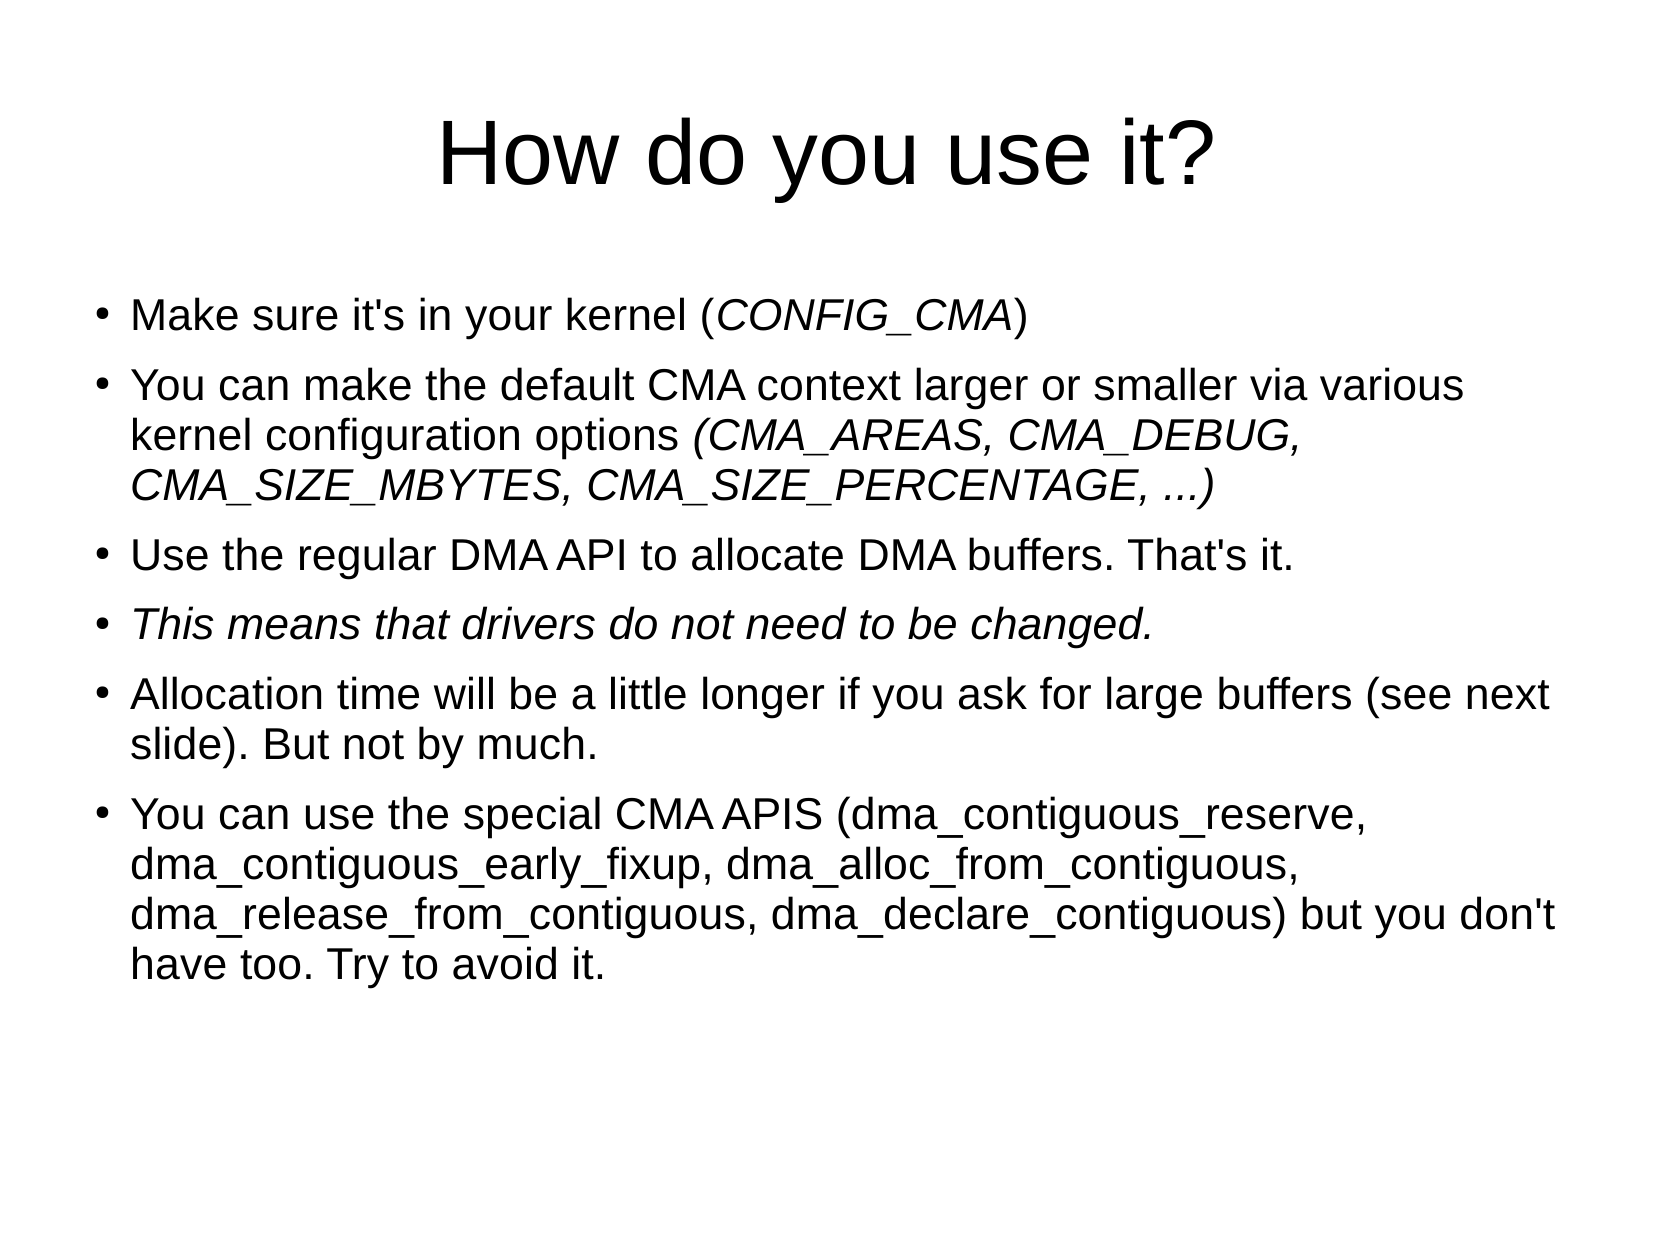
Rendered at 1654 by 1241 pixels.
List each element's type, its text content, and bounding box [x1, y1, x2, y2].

list Make sure it's in your kernel (CONFIG_CMA) You can make the default CMA context larger or smaller via various kernel configuration options (CMA_AREAS, CMA_DEBUG, CMA_SIZE_MBYTES, CMA_SIZE_PERCENTAGE, ...) Use the regular DMA API to allocate DMA buffers. That's it. This means that drivers do not need to be changed. Allocation time will be a little longer if you ask for large buffers (see next slide). But not by much. You can use the special CMA APIS (dma_contiguous_reserve, dma_contiguous_early_fixup, dma_alloc_from_contiguous, dma_release_from_contiguous, dma_declare_contiguous) but you don't have too. Try to avoid it. [82, 290, 1571, 1010]
title How do you use it? [82, 49, 1571, 257]
